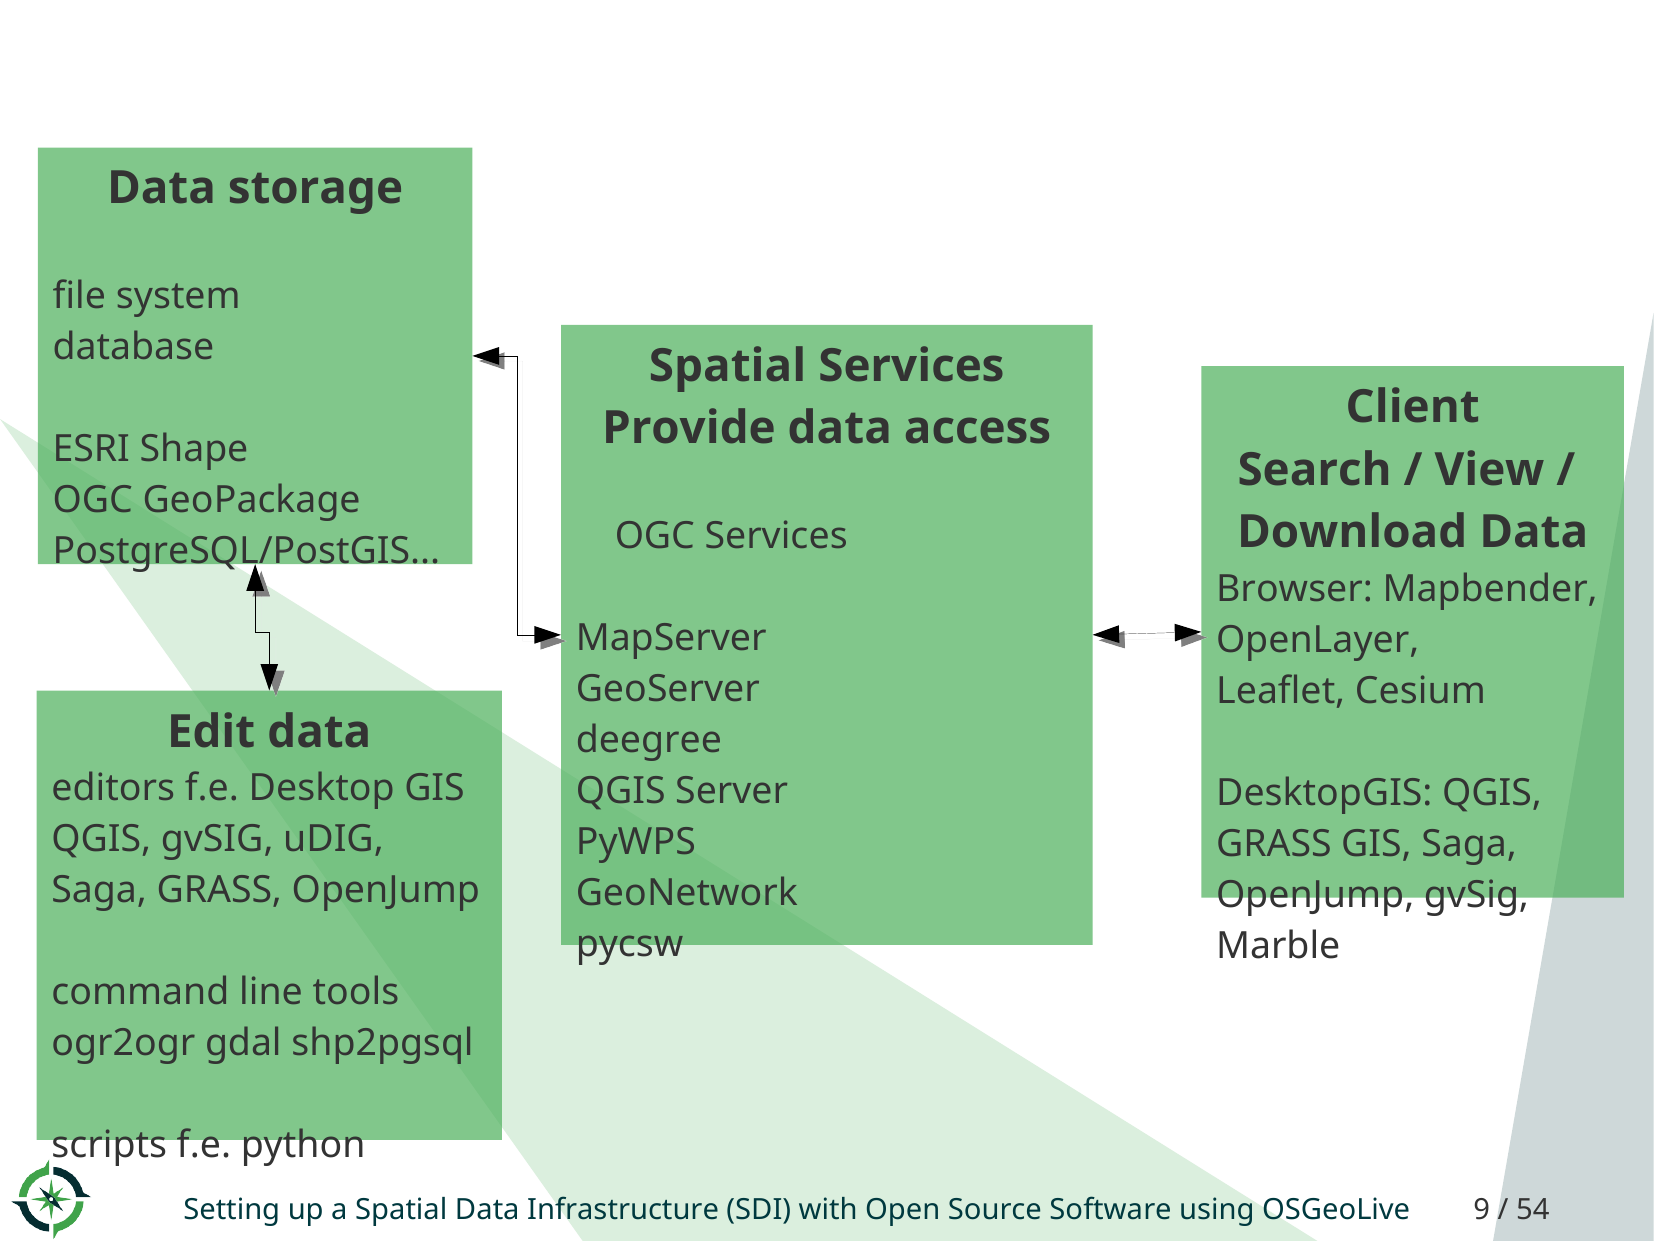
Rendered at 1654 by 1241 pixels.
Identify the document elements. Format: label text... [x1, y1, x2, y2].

text_box Client Search / View / Download Data Browser: Mapbender, OpenLayer, Leaflet, Cesium DesktopGIS: QGIS, GRASS GIS, Saga, OpenJump, gvSig, Marble [1201, 366, 1624, 898]
text_box Spatial Services Provide data access OGC Services MapServer GeoServer deegree QGIS Server PyWPS GeoNetwork pycsw [561, 324, 1093, 945]
text_box Edit data editors f.e. Desktop GIS QGIS, gvSIG, uDIG, Saga, GRASS, OpenJump command line tools ogr2ogr gdal shp2pgsql scripts f.e. python [36, 690, 502, 1140]
text_box Data storage file system database ESRI Shape OGC GeoPackage PostgreSQL/PostGIS... [37, 147, 473, 565]
picture [10, 1158, 92, 1240]
